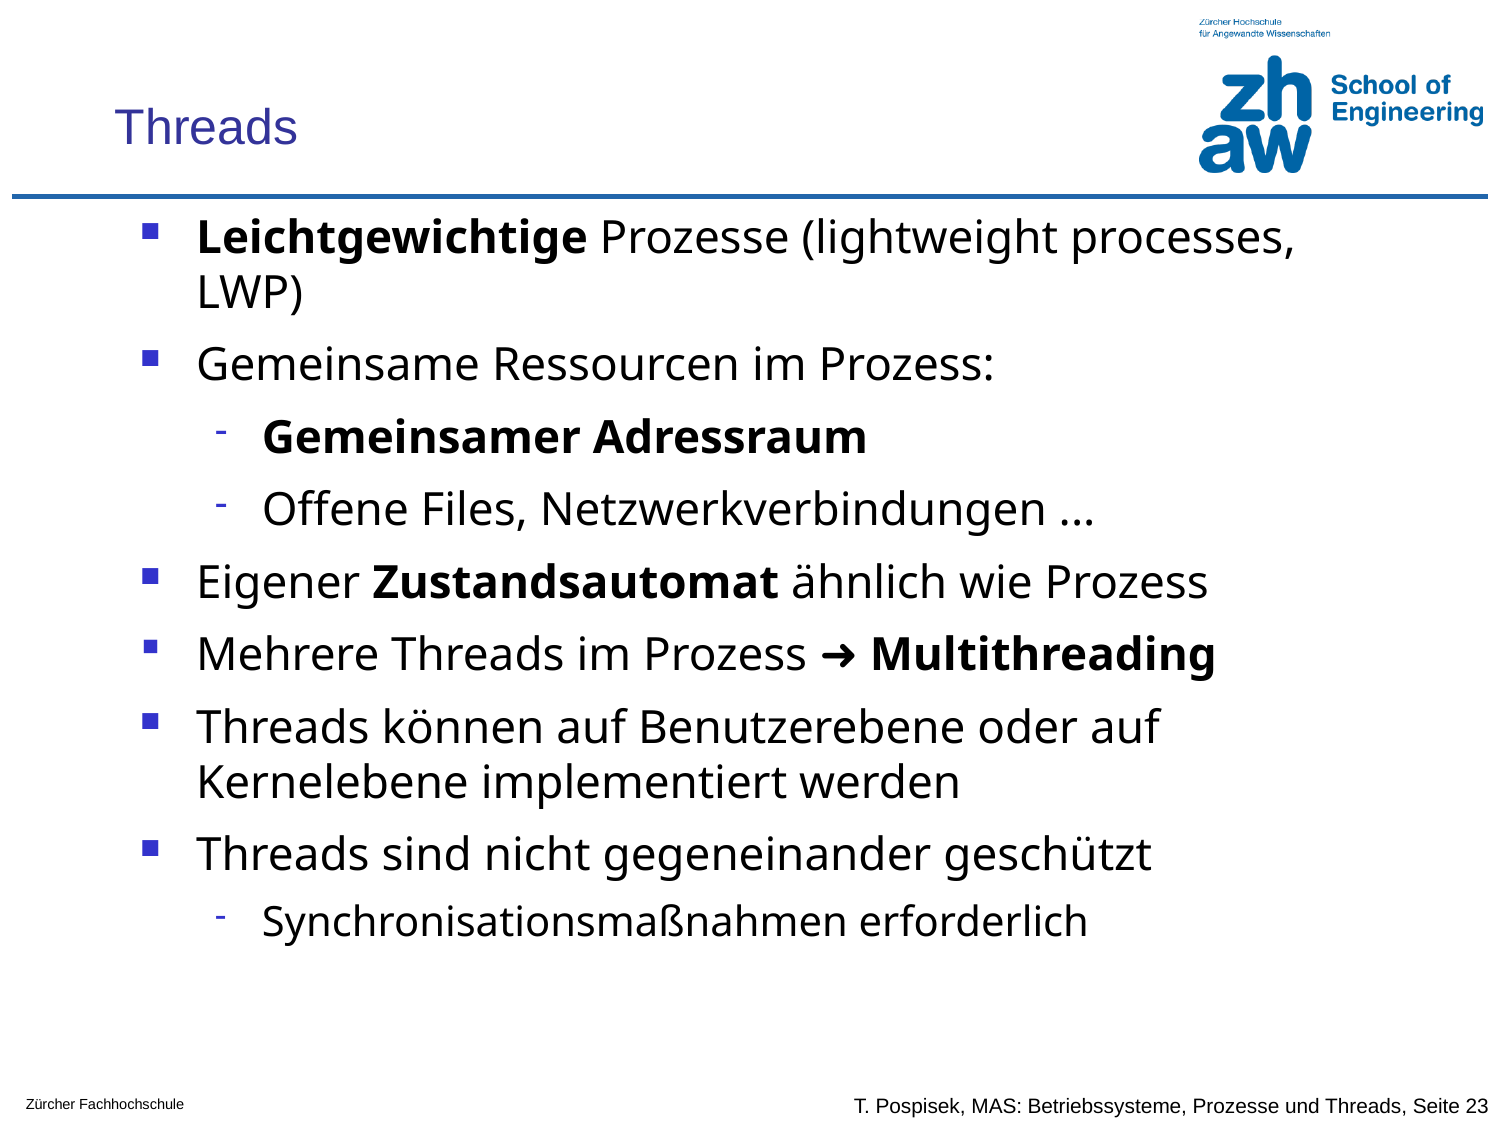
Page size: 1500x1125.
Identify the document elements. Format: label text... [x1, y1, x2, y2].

list Leichtgewichtige Prozesse (lightweight processes, LWP) Gemeinsame Ressourcen im Prozess: Gemeinsamer Adressraum Offene Files, Netzwerkverbindungen ... Eigener Zustandsautomat ähnlich wie Prozess Mehrere Threads im Prozess ➜ Multithreading Threads können auf Benutzerebene oder auf Kernelebene implementiert werden Threads sind nicht gegeneinander geschützt Synchronisationsmaßnahmen erforderlich [125, 200, 1375, 1000]
title Threads [99, 50, 1379, 163]
picture [1199, 19, 1483, 173]
